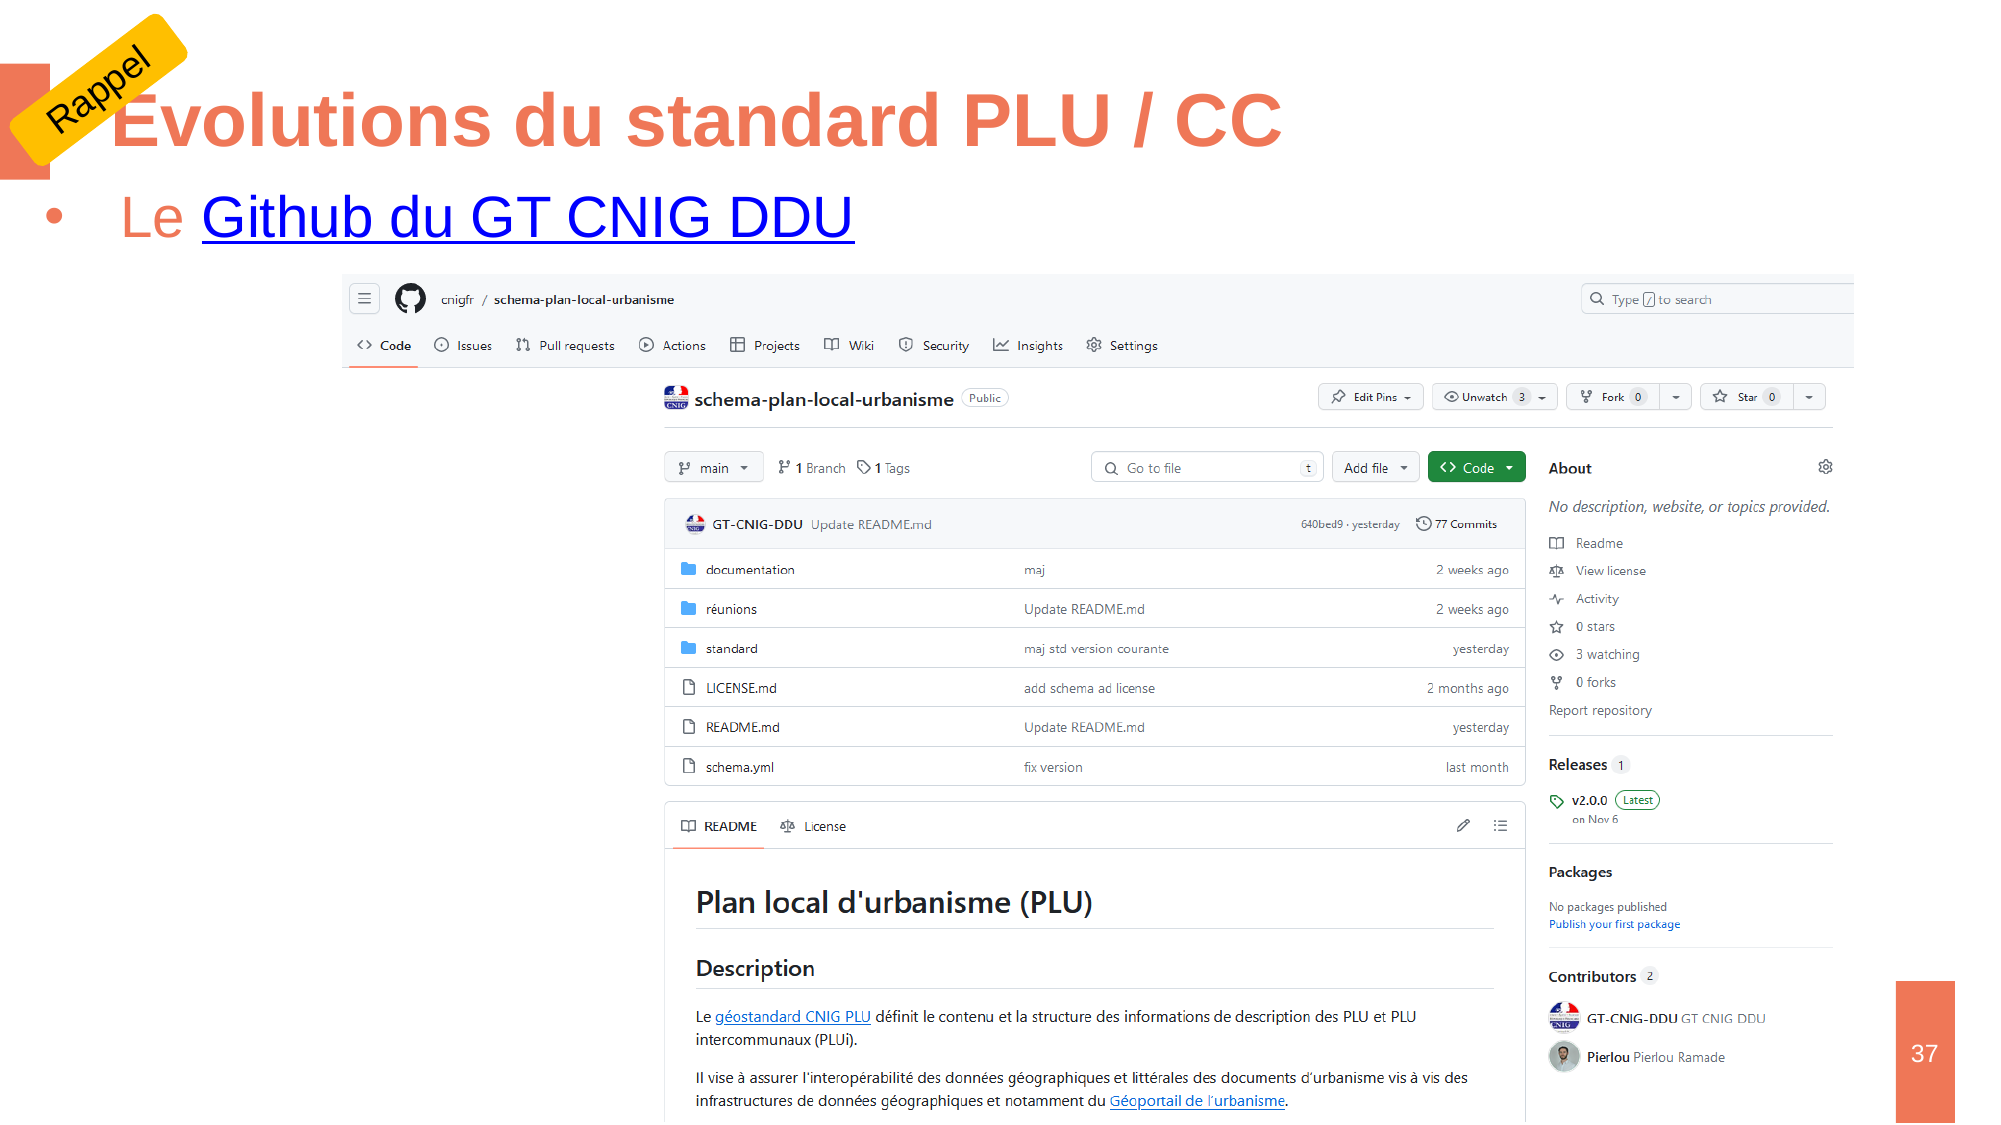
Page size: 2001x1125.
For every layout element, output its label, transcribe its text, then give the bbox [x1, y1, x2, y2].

list Le Github du GT CNIG DDU [29, 179, 2000, 1004]
title Evolutions du standard PLU / CC [74, 70, 1979, 174]
text_box Rappel [9, 13, 188, 166]
picture [342, 274, 1854, 1123]
